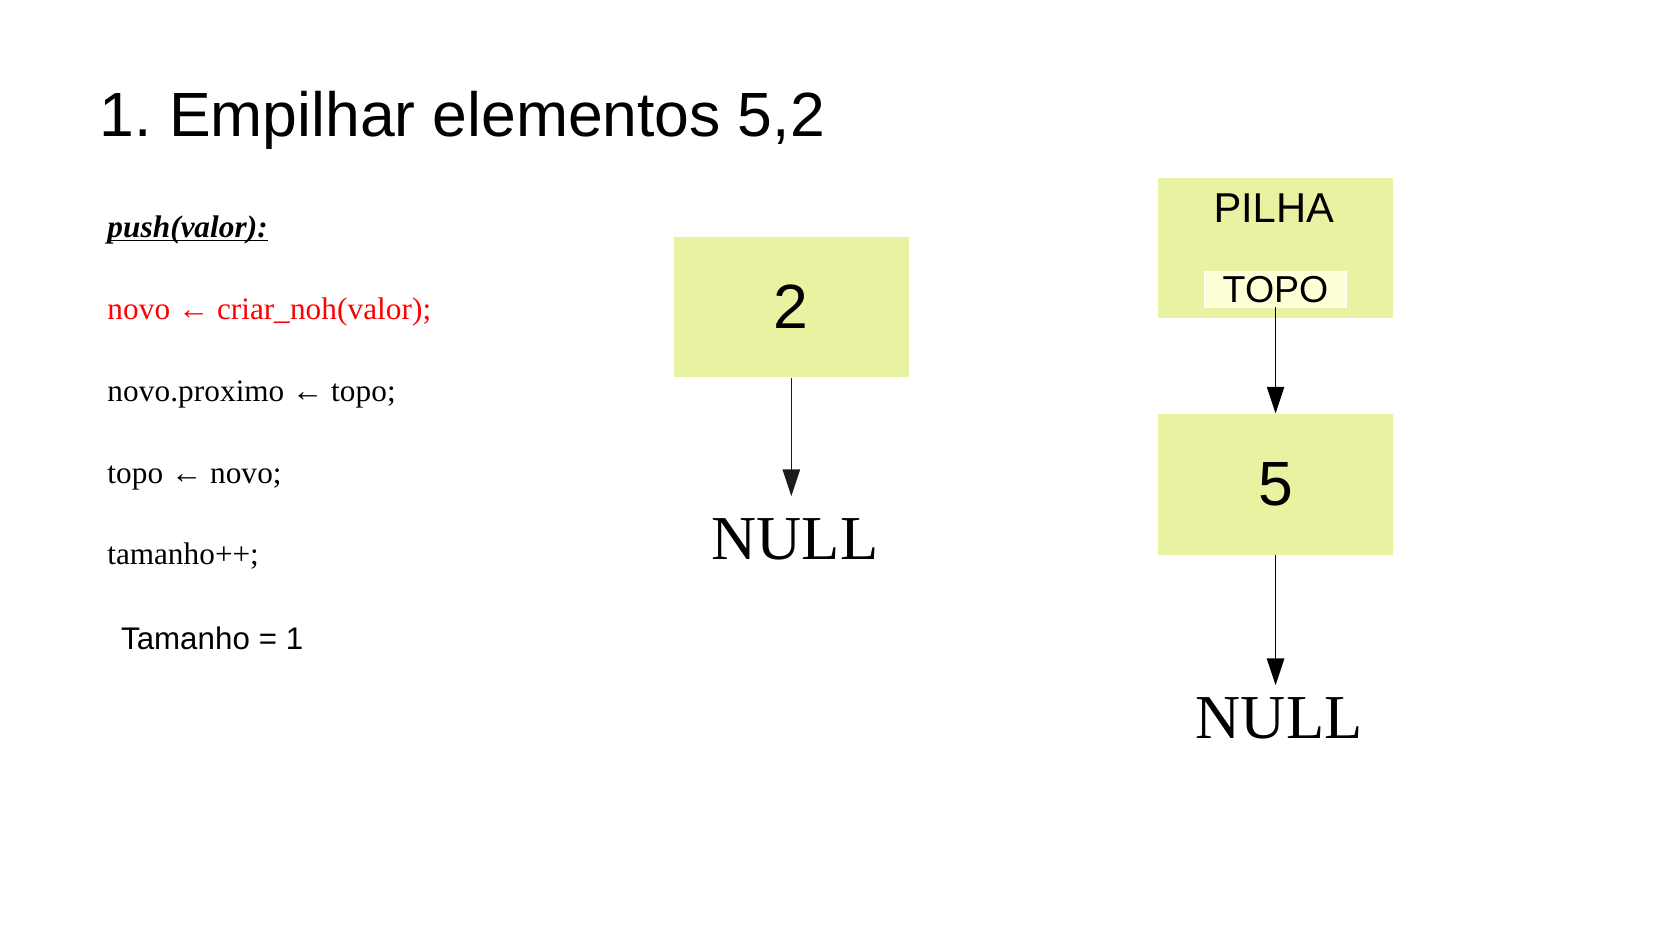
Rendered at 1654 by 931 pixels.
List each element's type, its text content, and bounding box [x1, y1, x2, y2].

text_box PILHA [1198, 177, 1353, 239]
title 1. Empilhar elementos 5,2 [82, 37, 1571, 193]
text_box Tamanho = 1 [106, 614, 321, 664]
text_box 5 [1157, 413, 1394, 556]
text_box push(valor): novo ← criar_noh(valor); novo.proximo ← topo; topo ← novo; tamanho++; [92, 199, 544, 579]
text_box NULL [696, 496, 894, 574]
text_box TOPO [1204, 271, 1347, 308]
text_box NULL [1181, 675, 1382, 756]
text_box [1157, 177, 1394, 319]
text_box 2 [673, 236, 910, 378]
